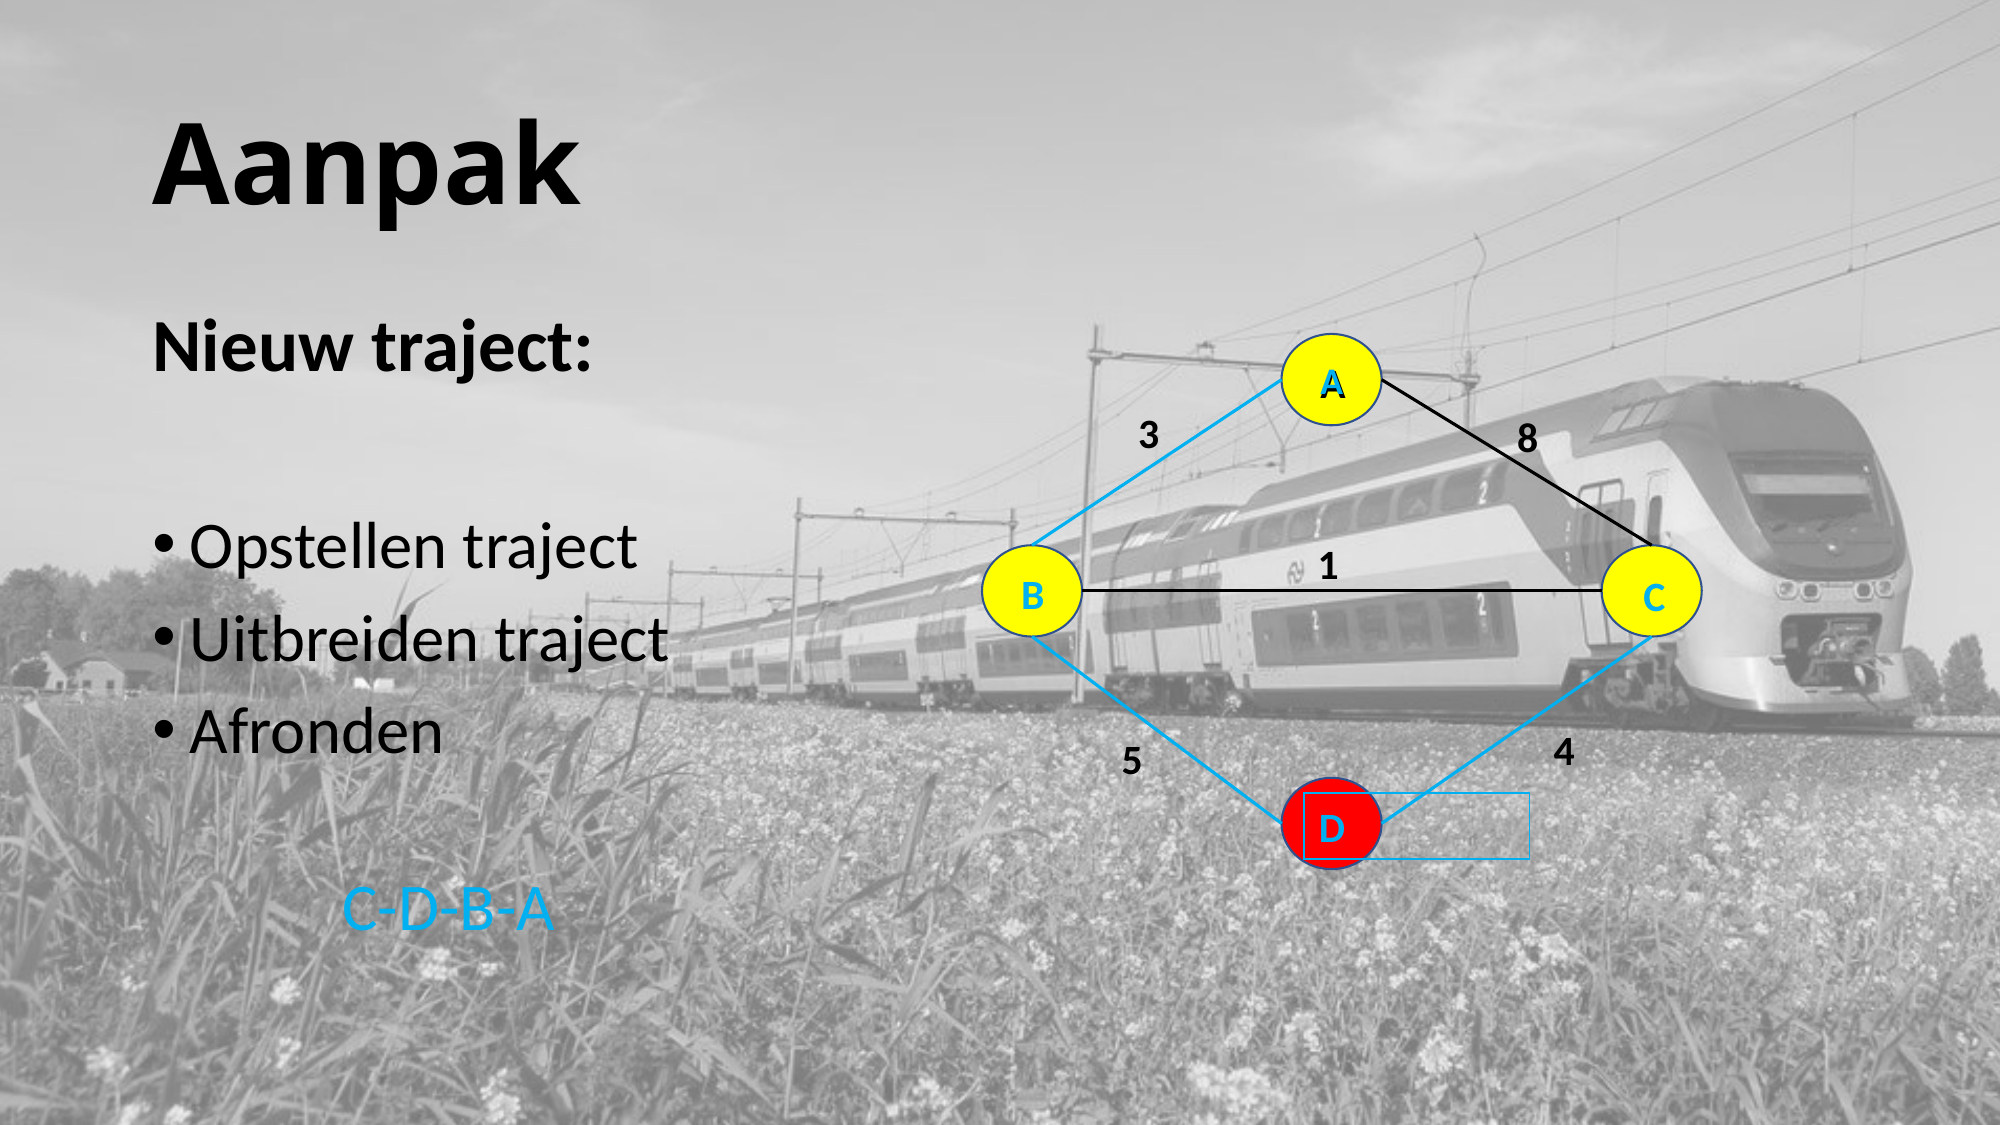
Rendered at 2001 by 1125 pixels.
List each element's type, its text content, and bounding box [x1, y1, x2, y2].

picture [0, 0, 2000, 1125]
text_box [1349, 415, 1364, 423]
list Nieuw traject: Opstellen traject Uitbreiden traject Afronden C-D-B-A [137, 299, 1863, 1014]
text_box [1281, 777, 1368, 870]
text_box 3 [1123, 398, 1349, 465]
text_box 1 [1302, 530, 1529, 596]
text_box B [1006, 560, 1232, 627]
text_box 5 [1106, 724, 1333, 791]
text_box [1601, 545, 1691, 637]
text_box [1281, 333, 1369, 398]
text_box C [1628, 562, 1855, 629]
text_box A [1305, 349, 1532, 410]
text_box 4 [1538, 716, 1765, 782]
text_box 8 [1502, 402, 1729, 469]
text_box [982, 545, 1069, 637]
text_box A [1349, 410, 1502, 415]
text_box D [1303, 793, 1530, 859]
title Aanpak [137, 59, 1863, 278]
